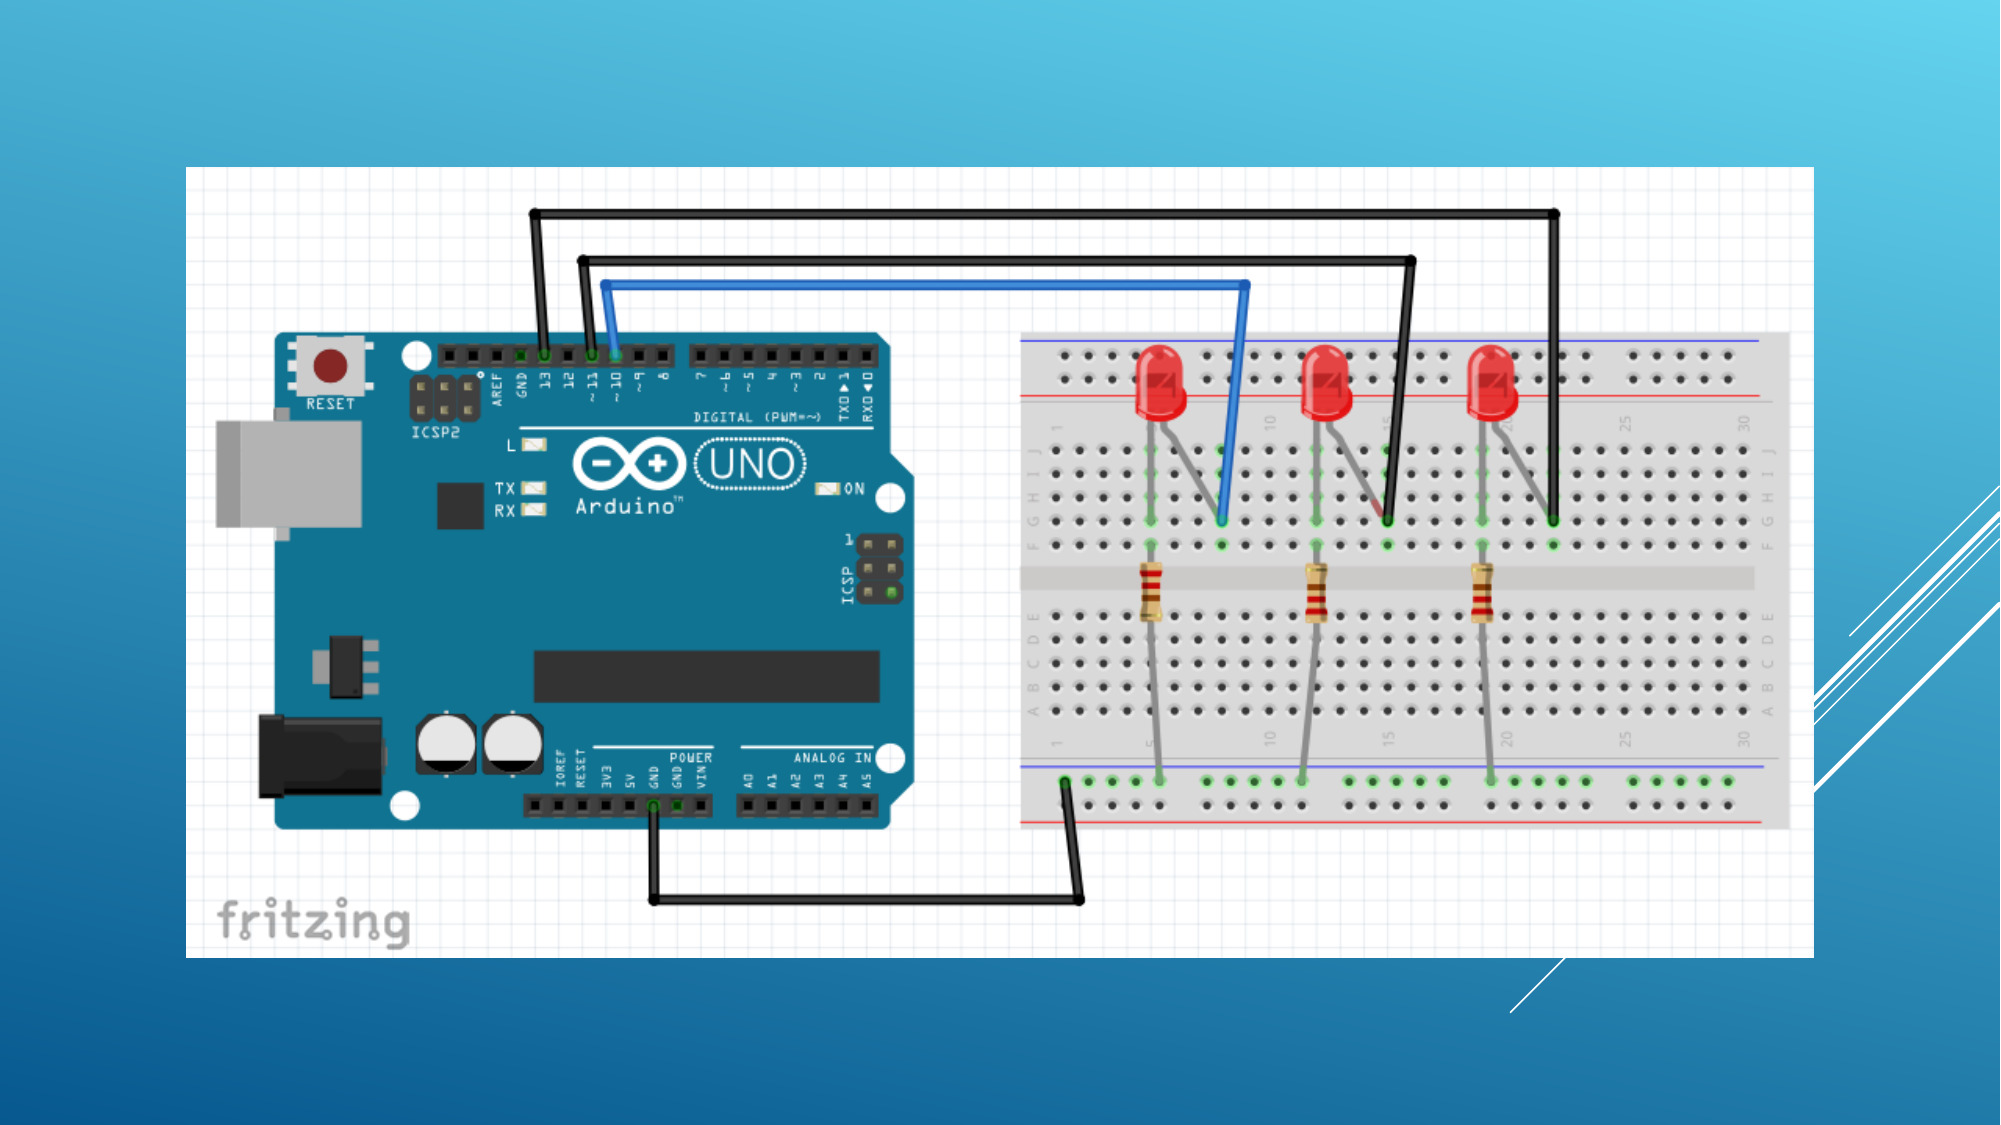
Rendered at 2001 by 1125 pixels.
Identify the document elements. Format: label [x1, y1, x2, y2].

picture [186, 167, 1814, 958]
